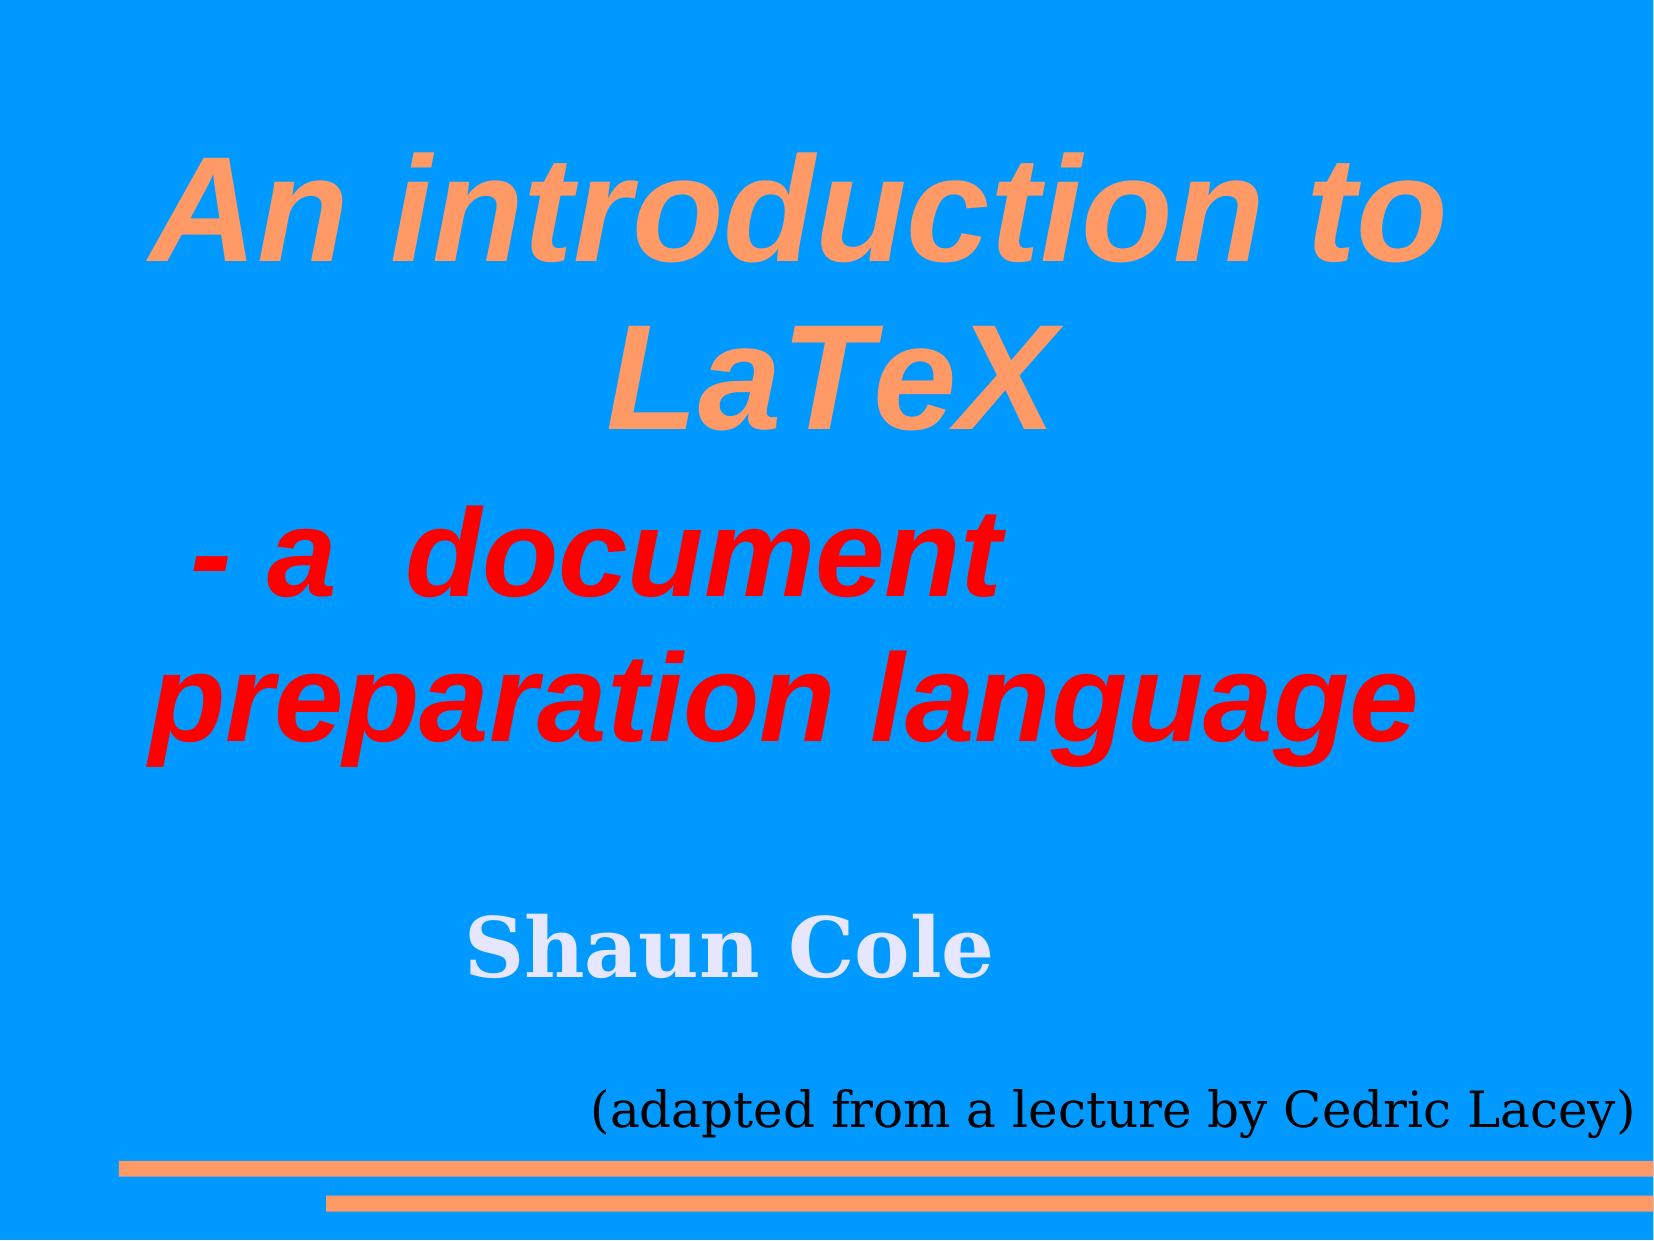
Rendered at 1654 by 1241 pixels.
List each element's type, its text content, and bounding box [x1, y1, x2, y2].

text_box Shaun Cole [464, 899, 1129, 998]
title An introduction to LaTeX - a document preparation language [149, 125, 1562, 769]
text_box (adapted from a lecture by Cedric Lacey) [590, 1081, 1654, 1140]
